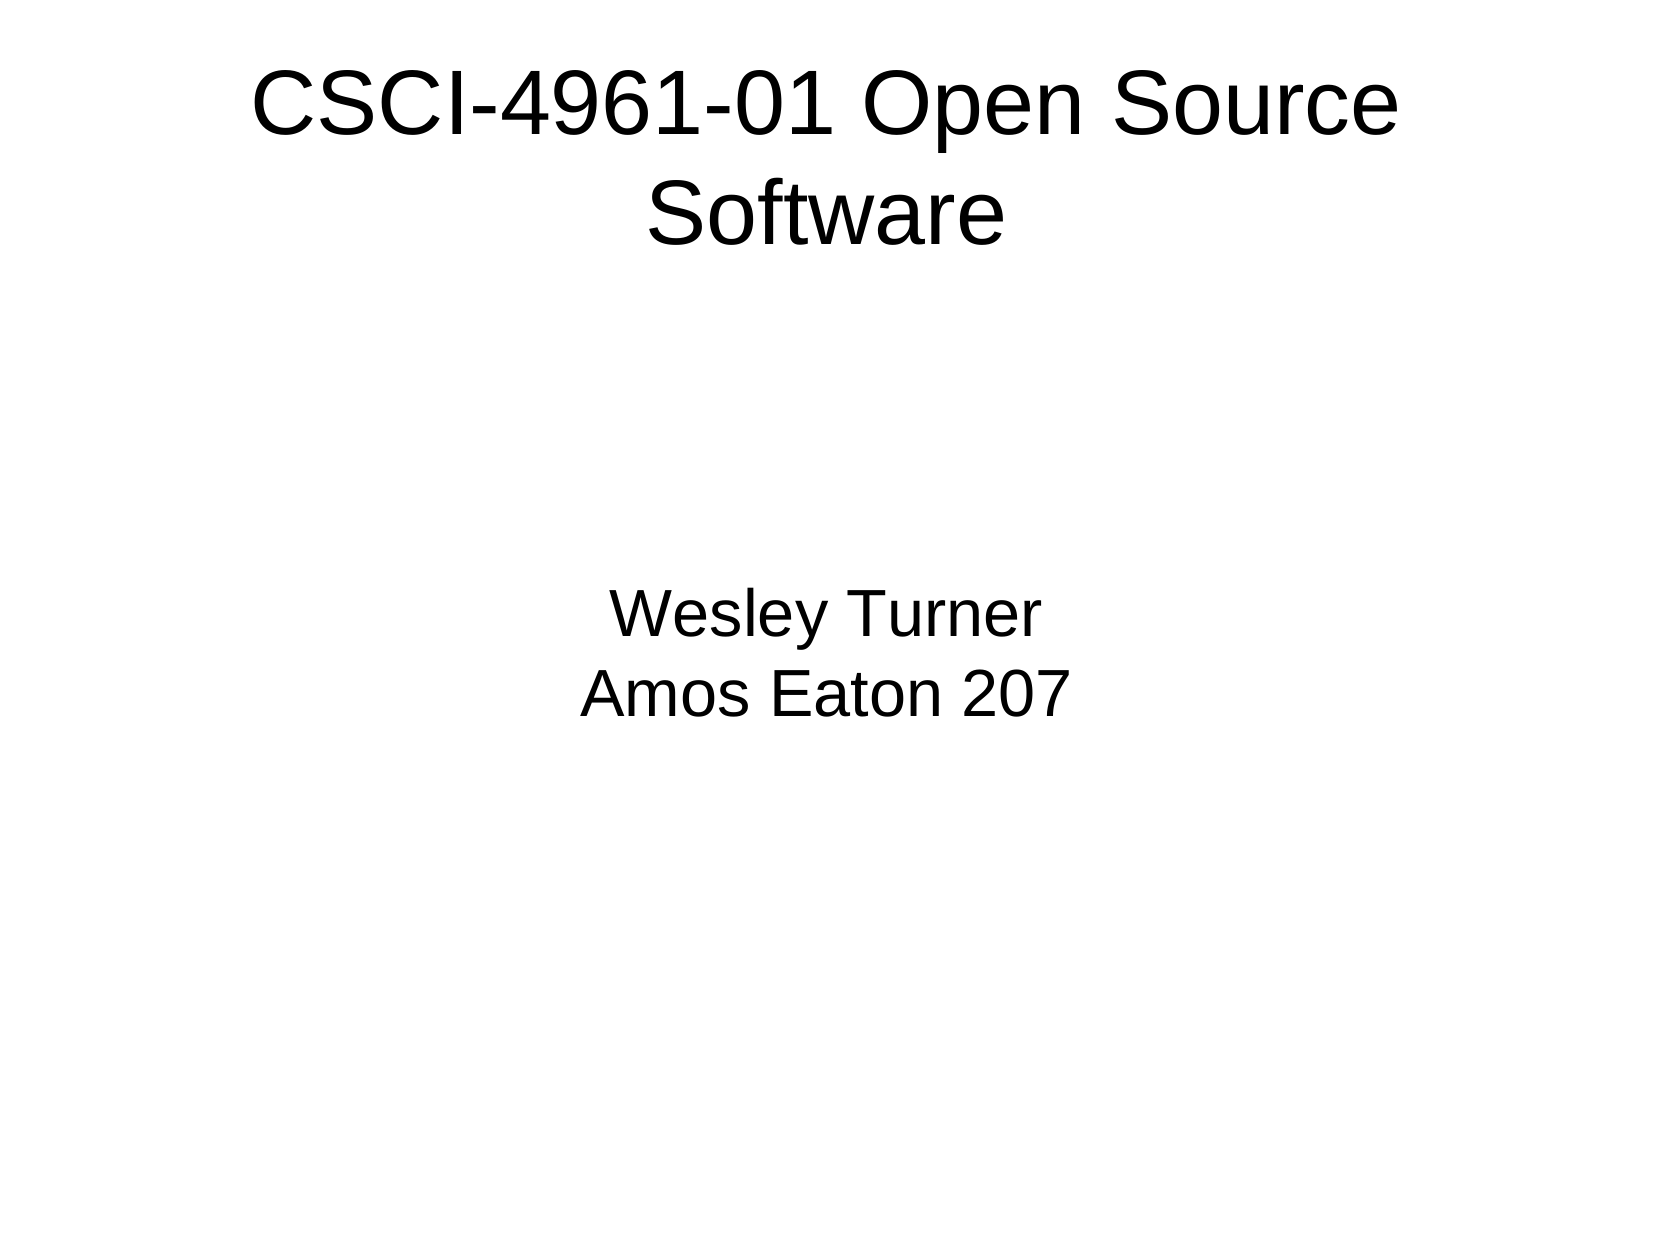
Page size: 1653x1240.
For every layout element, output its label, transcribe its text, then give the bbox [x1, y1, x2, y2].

text_box Wesley Turner Amos Eaton 207 [82, 573, 1571, 726]
text_box CSCI-4961-01 Open Source Software [82, 50, 1571, 256]
